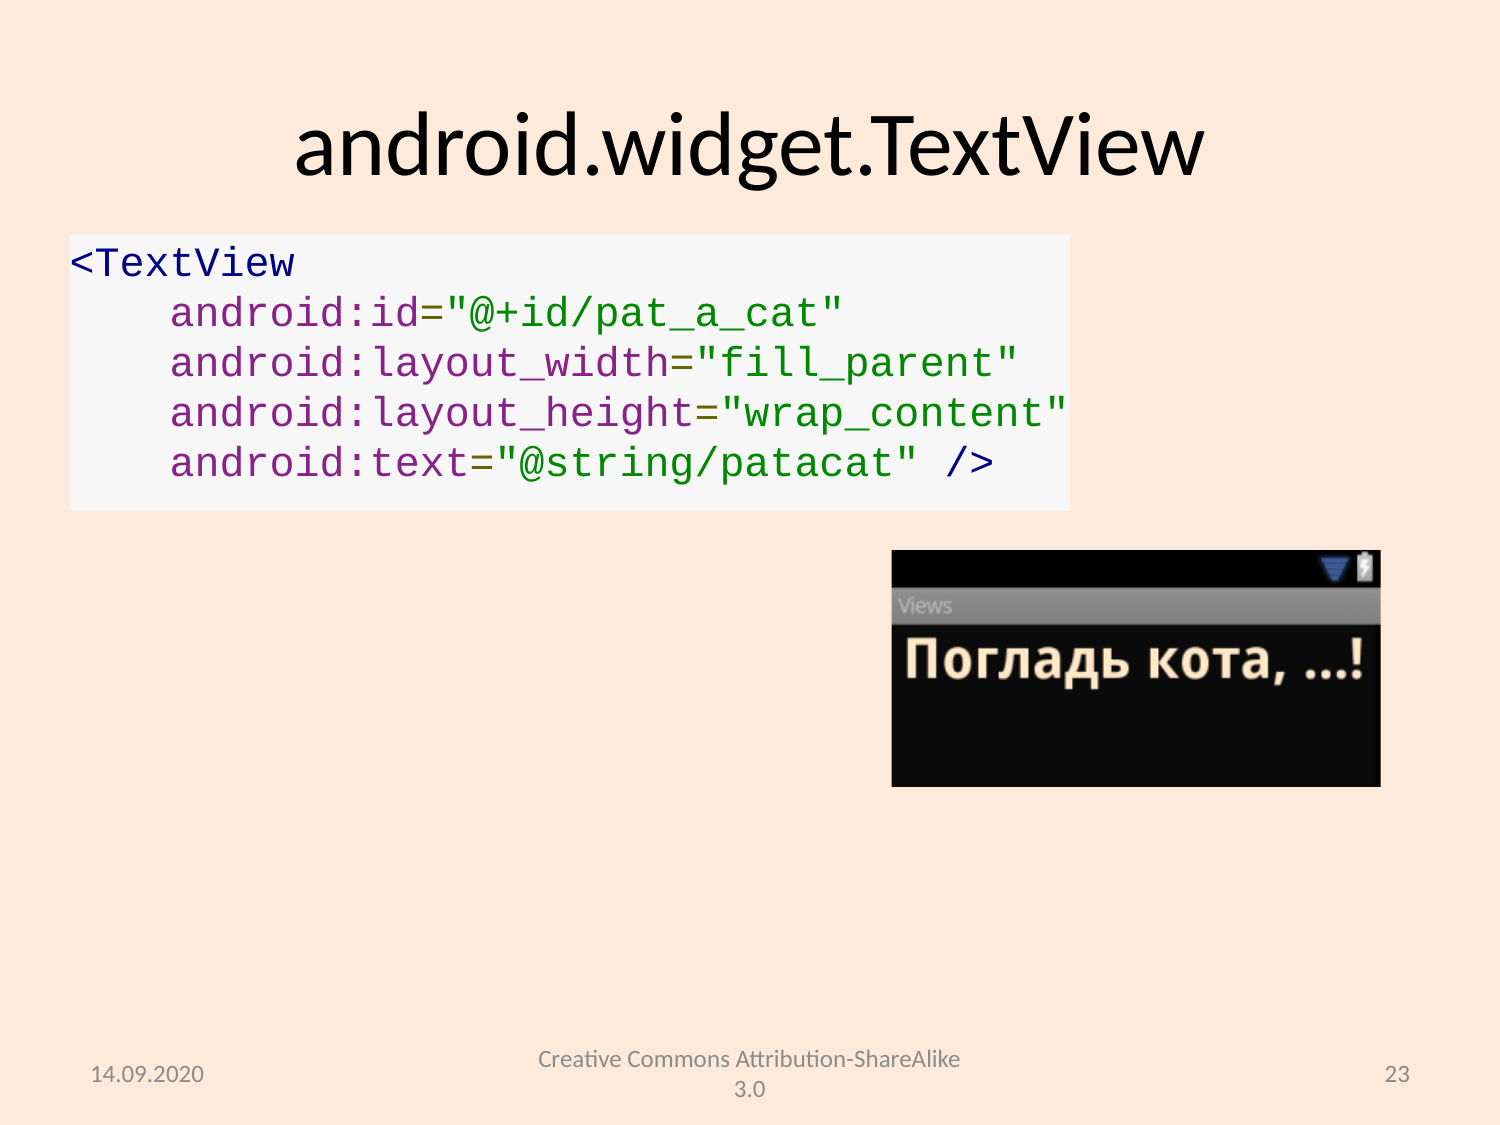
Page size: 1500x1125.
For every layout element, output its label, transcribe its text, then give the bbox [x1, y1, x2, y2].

title android.widget.TextView [75, 45, 1425, 233]
text_box <TextView android:id="@+id/pat_a_cat" android:layout_width="fill_parent" android:layout_height="wrap_content" android:text="@string/patacat" /> [69, 234, 1070, 511]
picture [891, 550, 1381, 787]
slide_number <number> [1074, 1042, 1425, 1103]
footer Creative Commons Attribution-ShareAlike 3.0 [512, 1042, 988, 1103]
